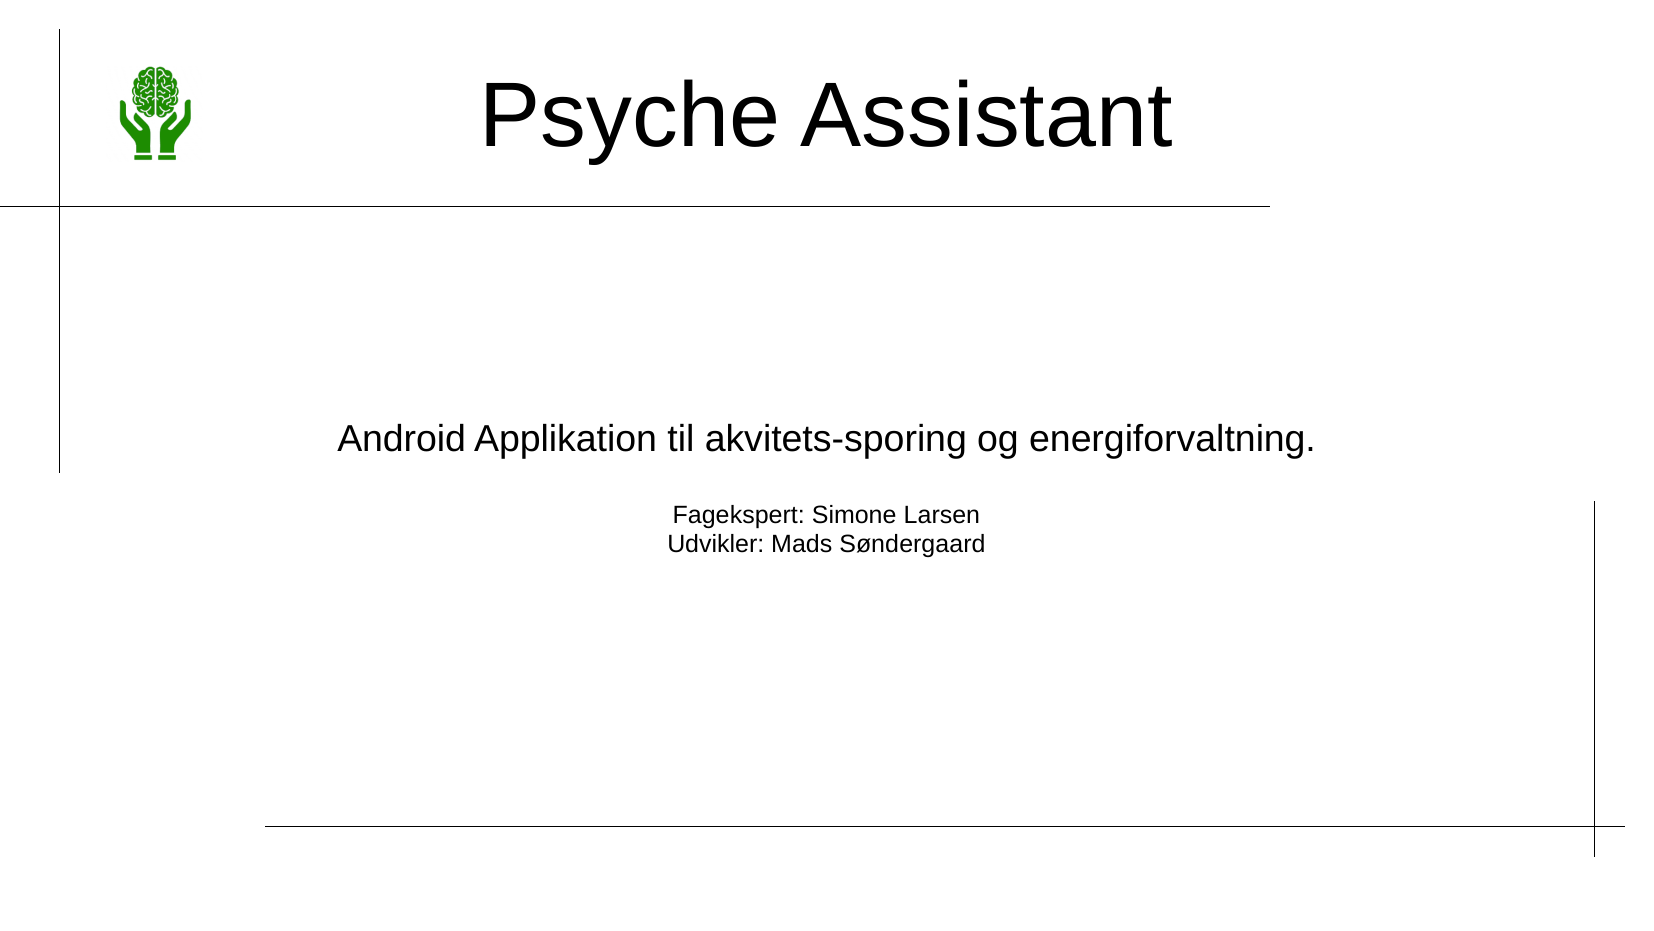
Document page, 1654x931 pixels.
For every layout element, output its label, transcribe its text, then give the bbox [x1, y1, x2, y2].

title Psyche Assistant [82, 37, 1571, 193]
picture [106, 65, 203, 162]
subtitle Android Applikation til akvitets-sporing og energiforvaltning. Fagekspert: Simone Larsen Udvikler: Mads Søndergaard [82, 217, 1571, 758]
